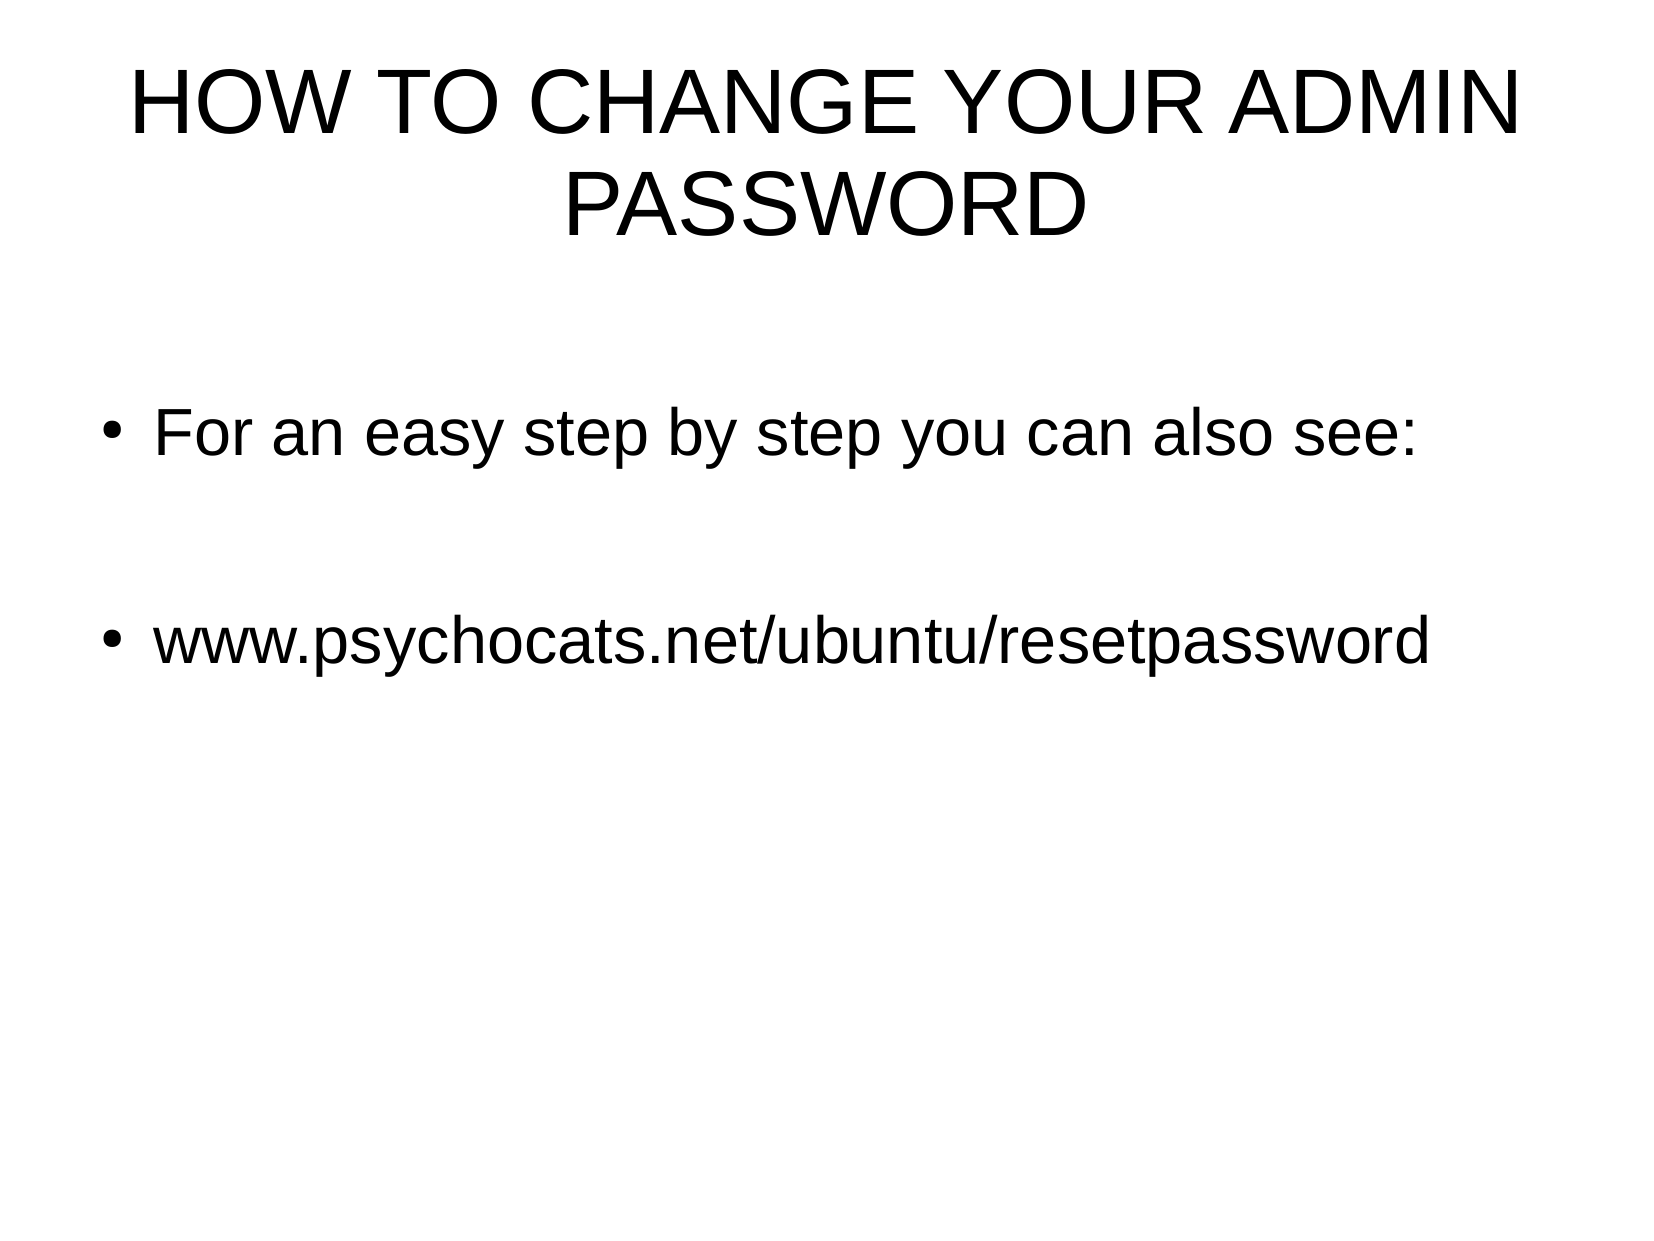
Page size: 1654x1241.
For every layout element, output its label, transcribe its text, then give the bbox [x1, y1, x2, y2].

title HOW TO CHANGE YOUR ADMIN PASSWORD [82, 49, 1571, 257]
list For an easy step by step you can also see: www.psychocats.net/ubuntu/resetpassword [82, 290, 1571, 1010]
